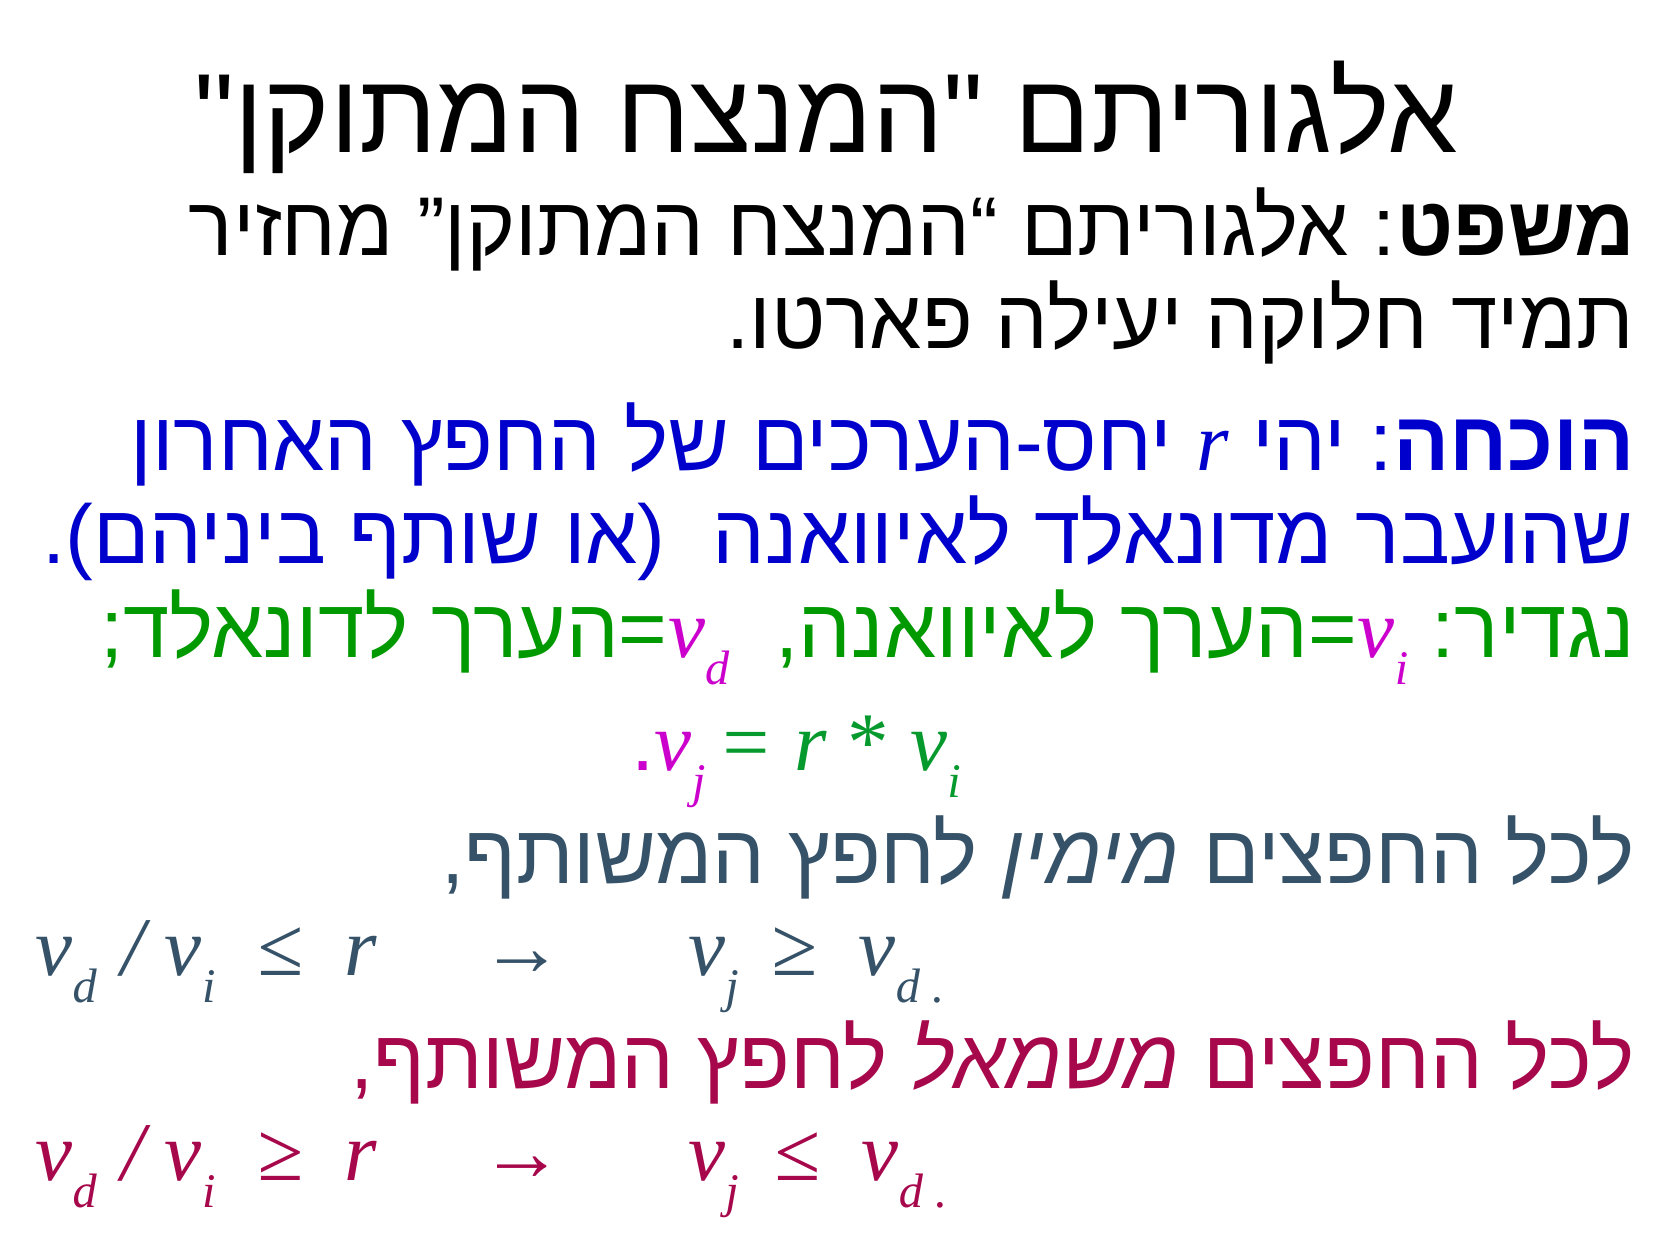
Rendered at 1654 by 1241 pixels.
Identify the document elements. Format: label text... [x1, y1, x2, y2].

title אלגוריתם "המנצח המתוקן" [0, 32, 1654, 196]
list משפט: אלגוריתם “המנצח המתוקן” מחזיר תמיד חלוקה יעילה פארטו. הוכחה: יהי r יחס-הערכים של החפץ האחרון שהועבר מדונאלד לאיוואנה (או שותף ביניהם). נגדיר: vi=הערך לאיוואנה, vd=הערך לדונאלד; vj = r * vi. לכל החפצים מימין לחפץ המשותף, vd / vi ≤ r → vj ≥ vd . לכל החפצים משמאל לחפץ המשותף, vd / vi ≥ r → vj ≤ vd . [15, 180, 1636, 1171]
